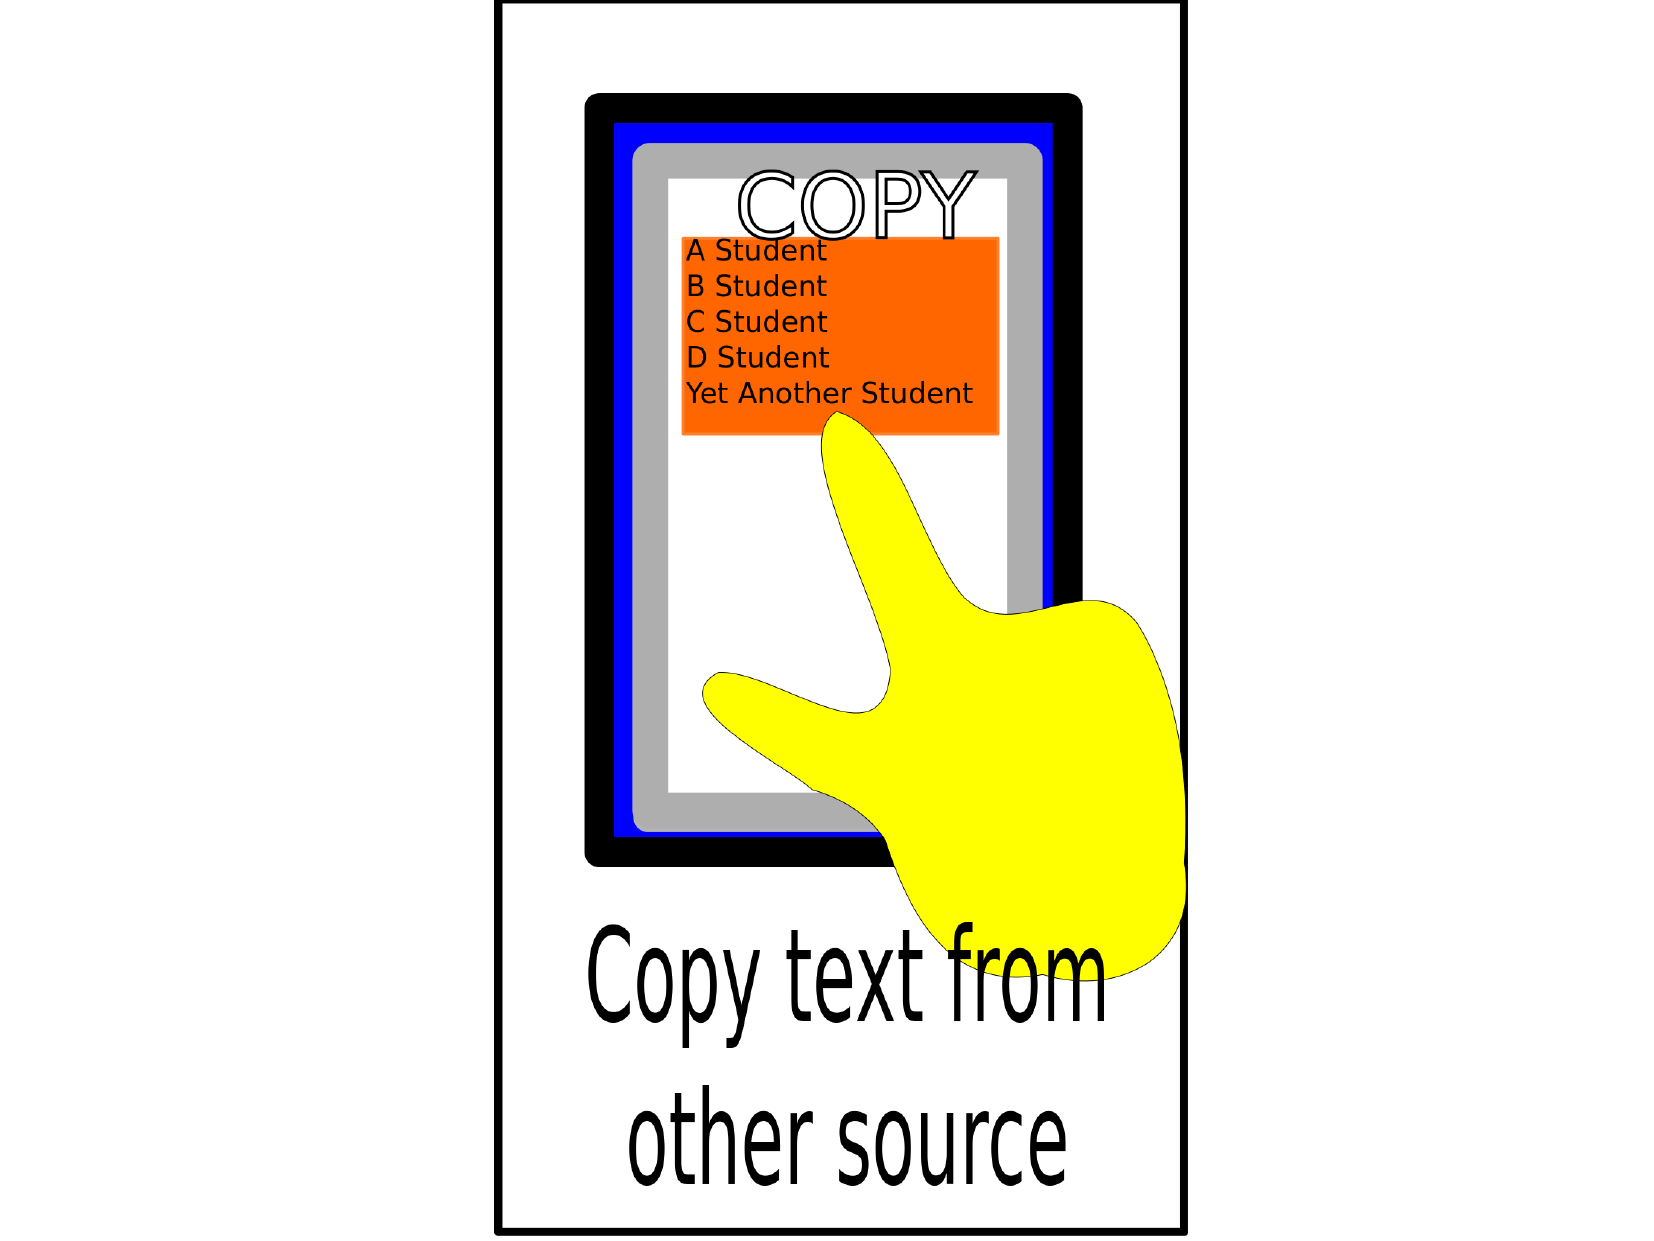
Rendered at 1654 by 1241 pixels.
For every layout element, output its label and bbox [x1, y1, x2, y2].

picture [494, 0, 1188, 1236]
